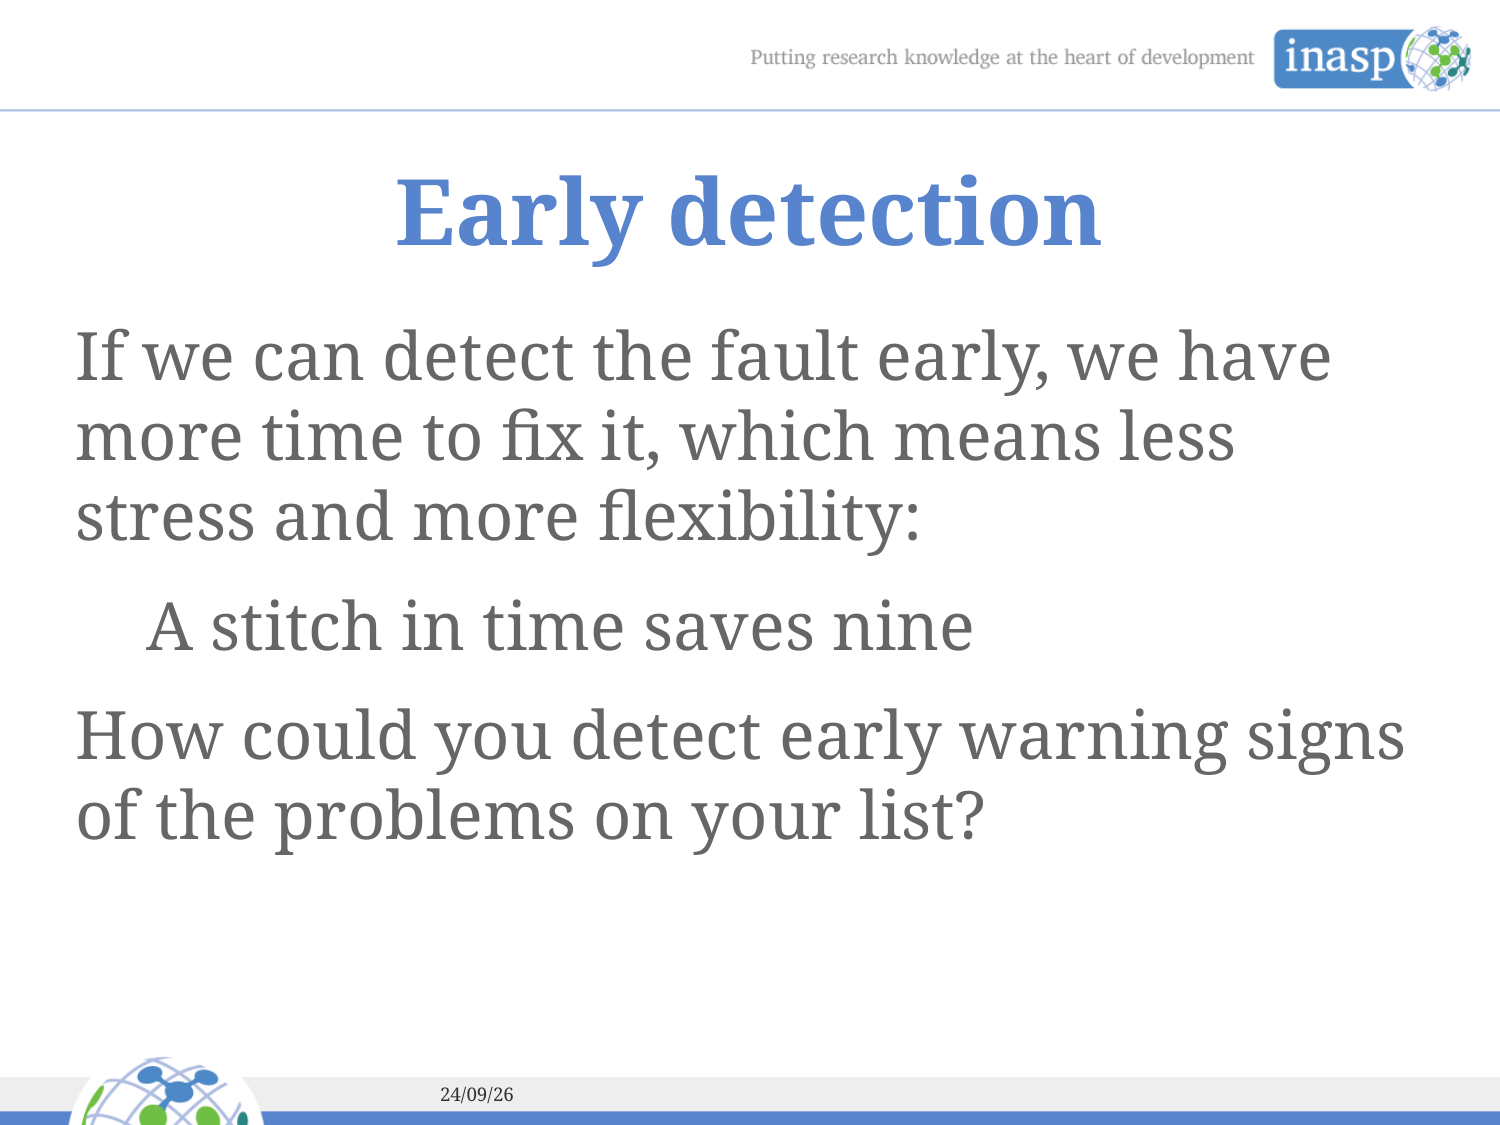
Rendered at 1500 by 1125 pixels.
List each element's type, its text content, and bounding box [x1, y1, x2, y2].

picture [0, 0, 1500, 1125]
list If we can detect the fault early, we have more time to fix it, which means less stress and more flexibility: A stitch in time saves nine How could you detect early warning signs of the problems on your list? [75, 313, 1426, 967]
title Early detection [75, 129, 1426, 313]
